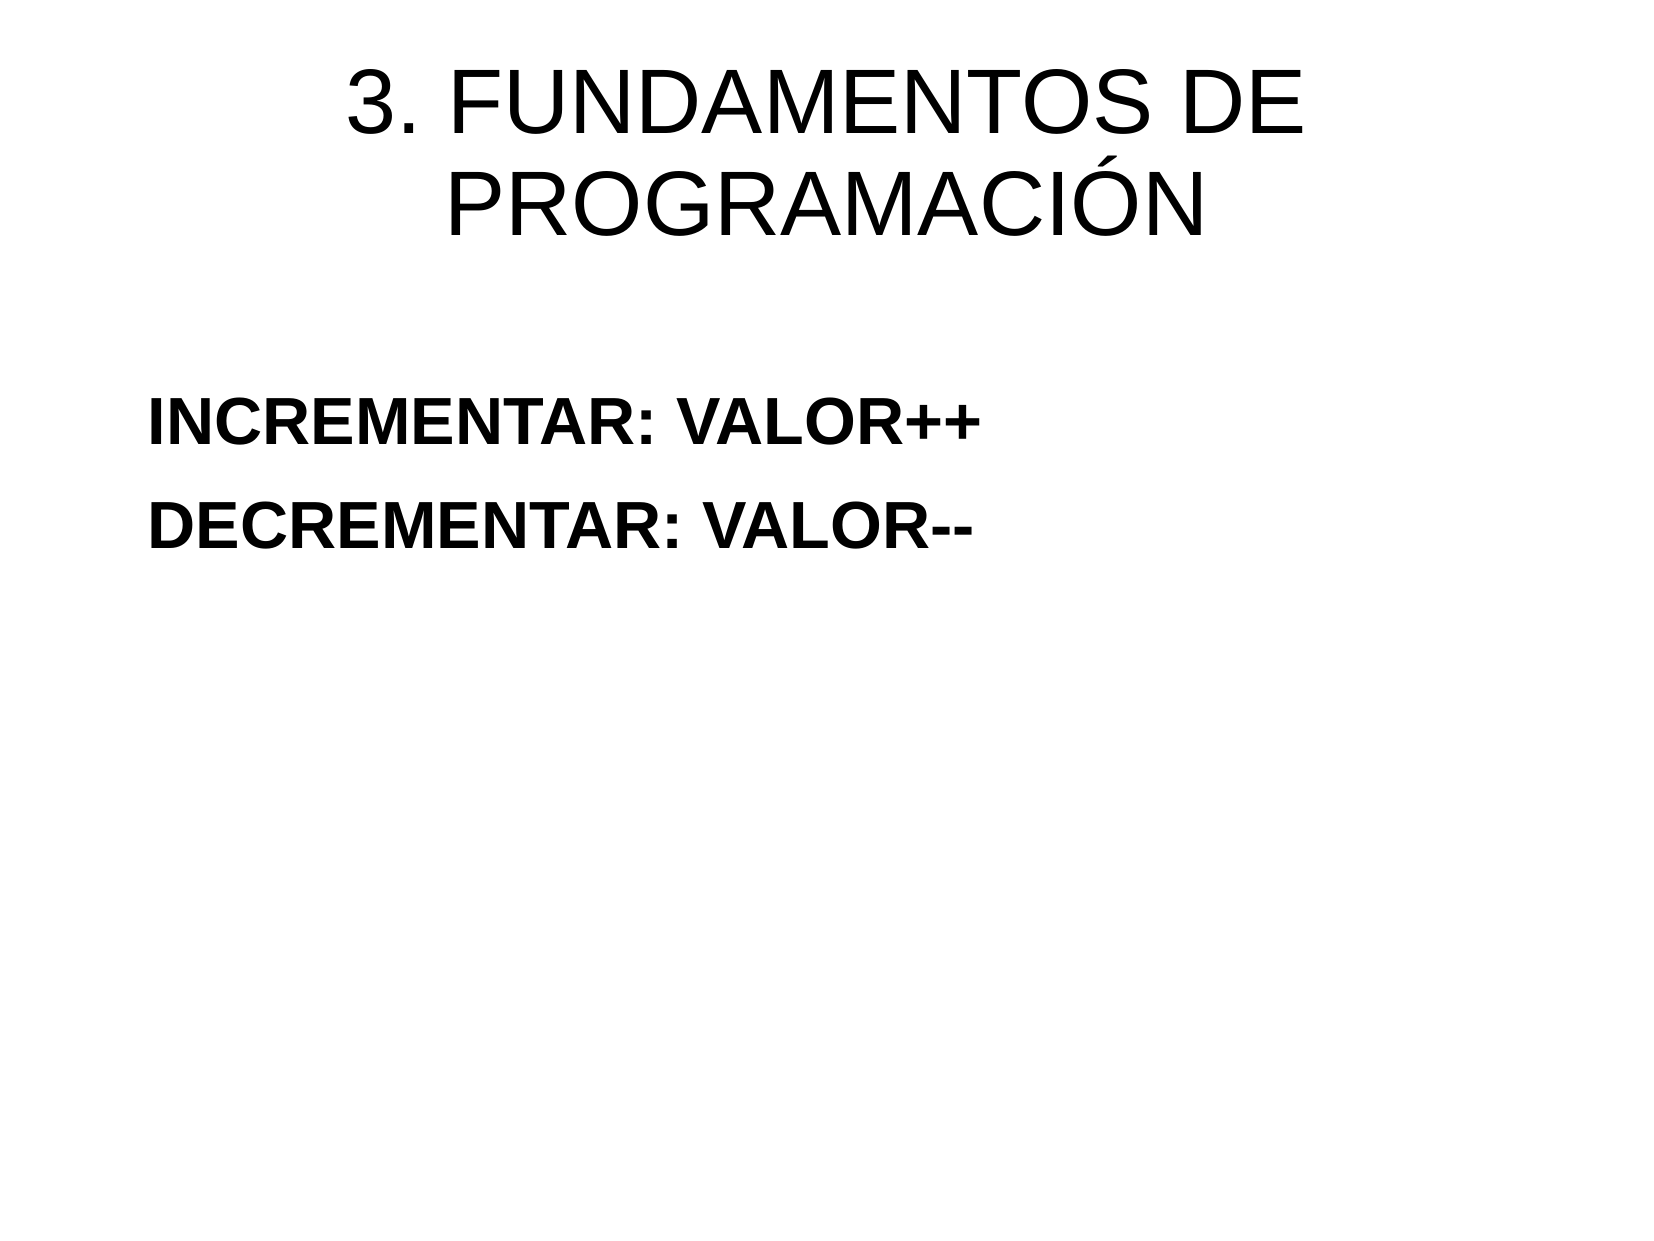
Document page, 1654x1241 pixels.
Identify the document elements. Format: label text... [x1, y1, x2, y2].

list INCREMENTAR: VALOR++ DECREMENTAR: VALOR-- [76, 279, 1565, 1099]
title 3. FUNDAMENTOS DE PROGRAMACIÓN [82, 49, 1571, 257]
